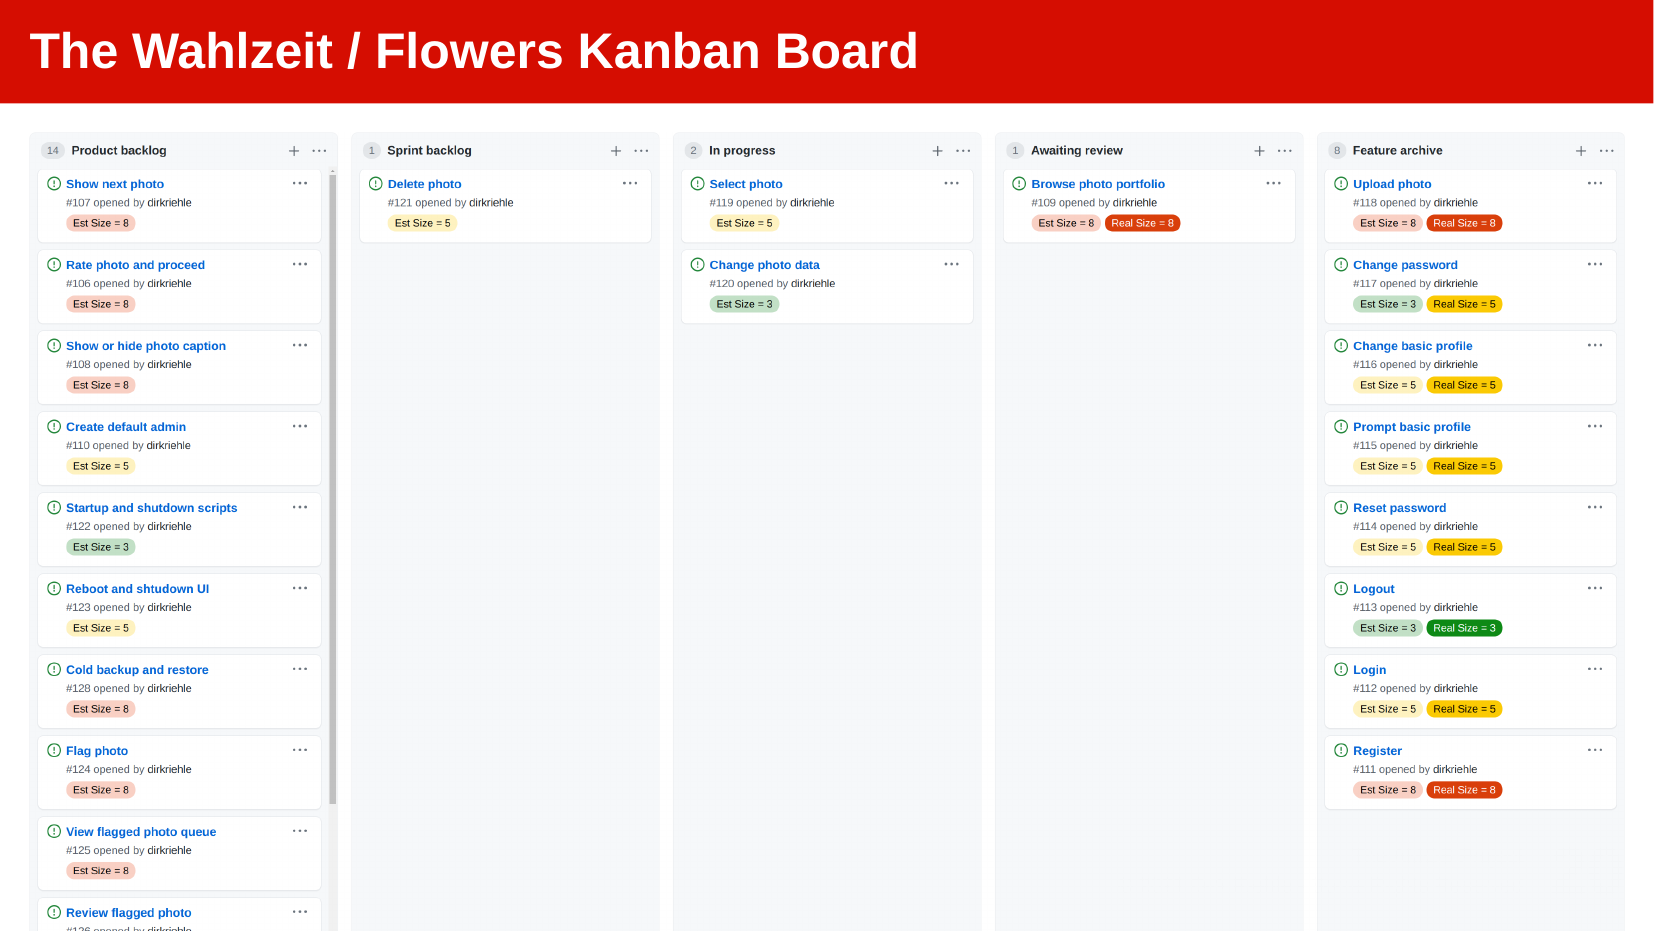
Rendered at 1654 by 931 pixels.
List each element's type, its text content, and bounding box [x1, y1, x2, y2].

title The Wahlzeit / Flowers Kanban Board [0, 0, 1654, 104]
picture [29, 132, 1625, 931]
